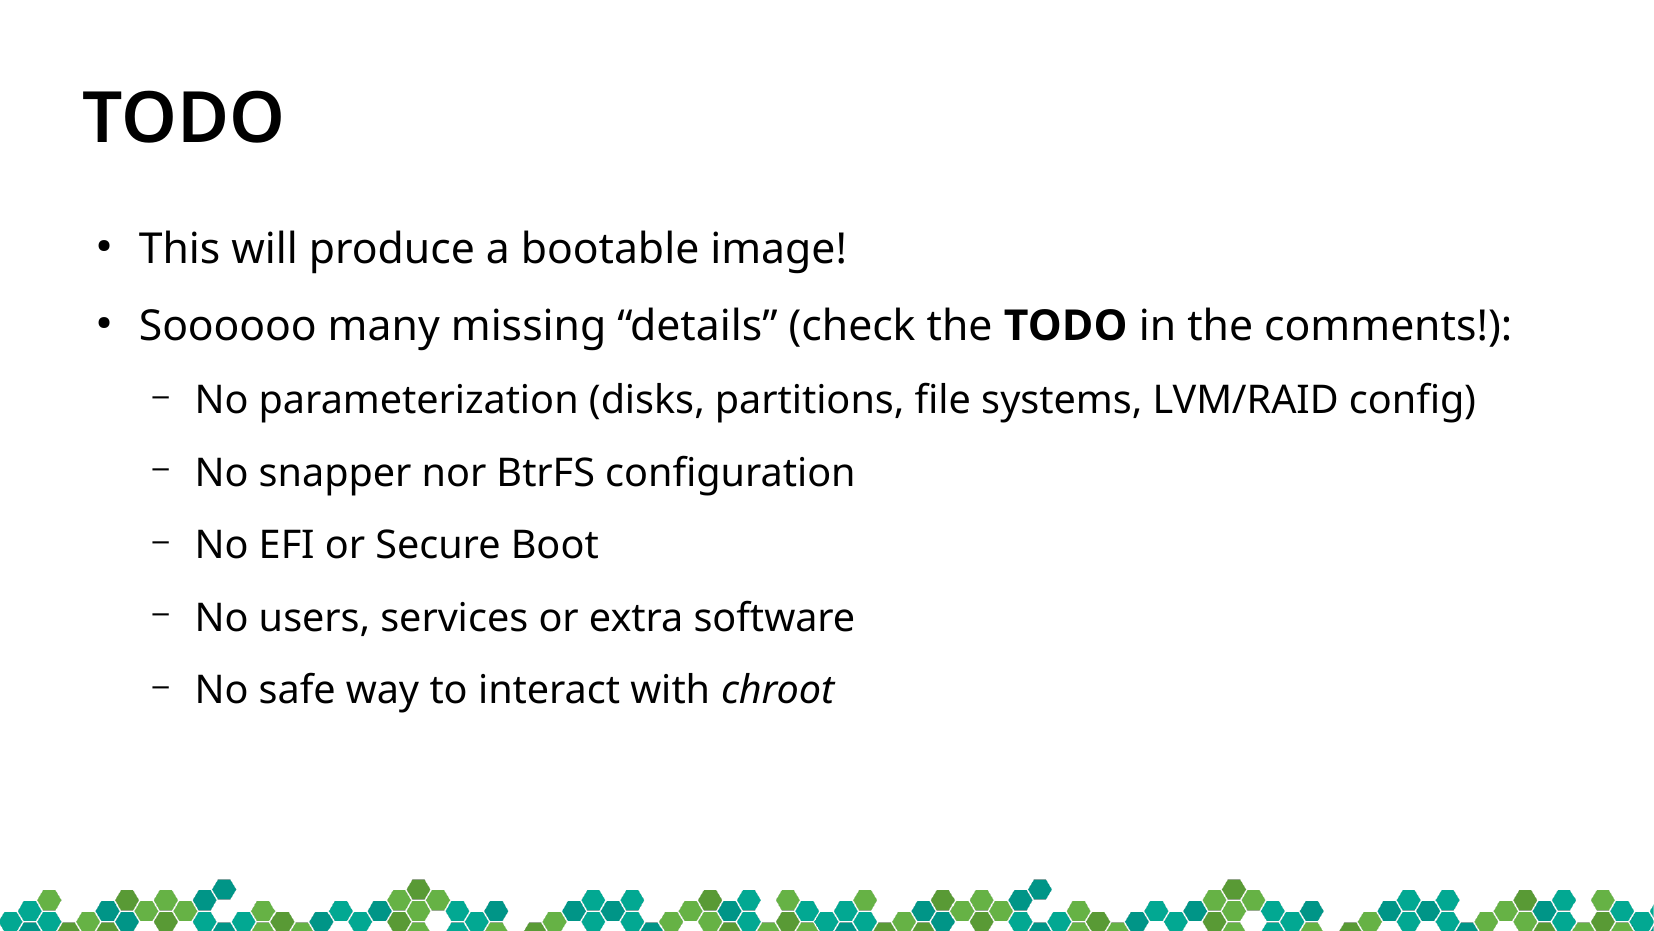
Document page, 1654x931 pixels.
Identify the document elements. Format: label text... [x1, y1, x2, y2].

picture [0, 871, 1654, 931]
title TODO [82, 37, 1571, 193]
list This will produce a bootable image! Soooooo many missing “details” (check the TODO in the comments!): No parameterization (disks, partitions, file systems, LVM/RAID config) No snapper nor BtrFS configuration No EFI or Secure Boot No users, services or extra software No safe way to interact with chroot [82, 217, 1571, 758]
